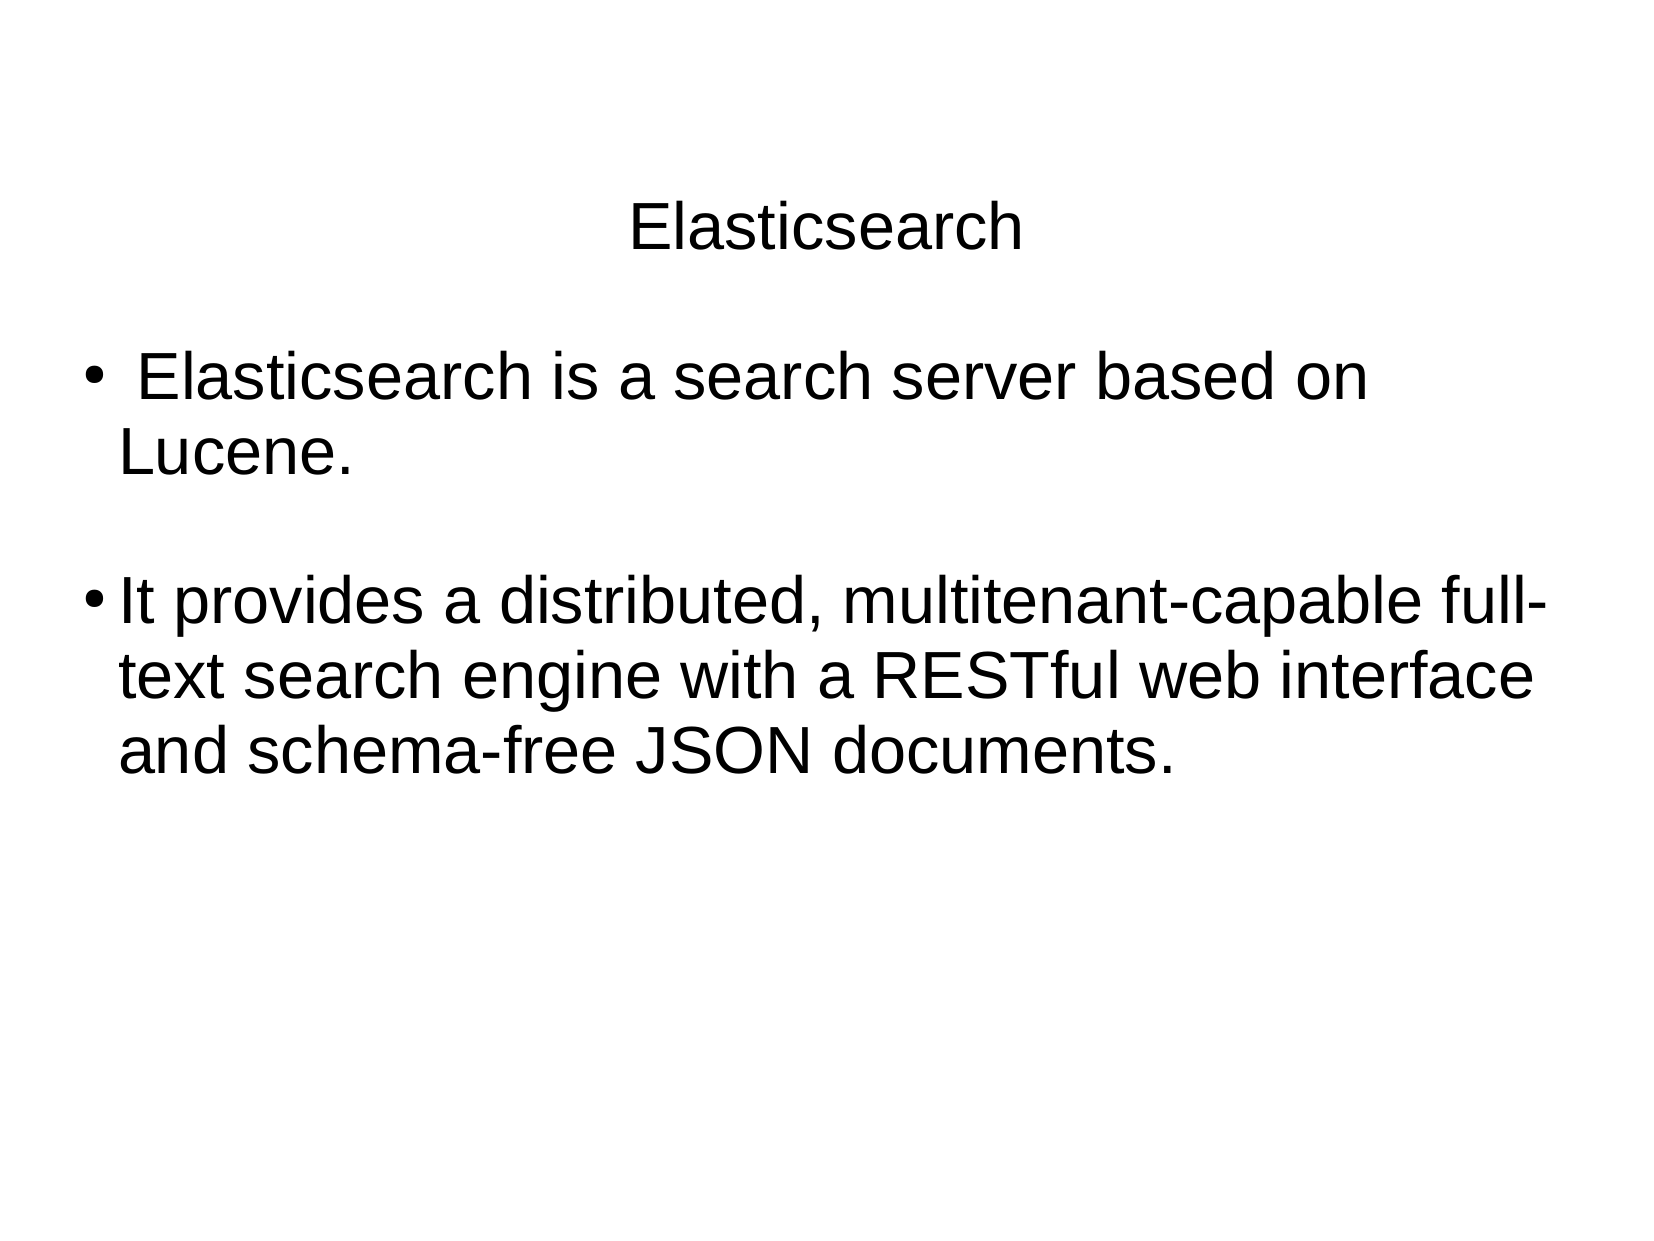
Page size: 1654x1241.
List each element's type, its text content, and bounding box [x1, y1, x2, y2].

subtitle Elasticsearch Elasticsearch is a search server based on Lucene. It provides a distributed, multitenant-capable full-text search engine with a RESTful web interface and schema-free JSON documents. [82, 114, 1571, 1075]
